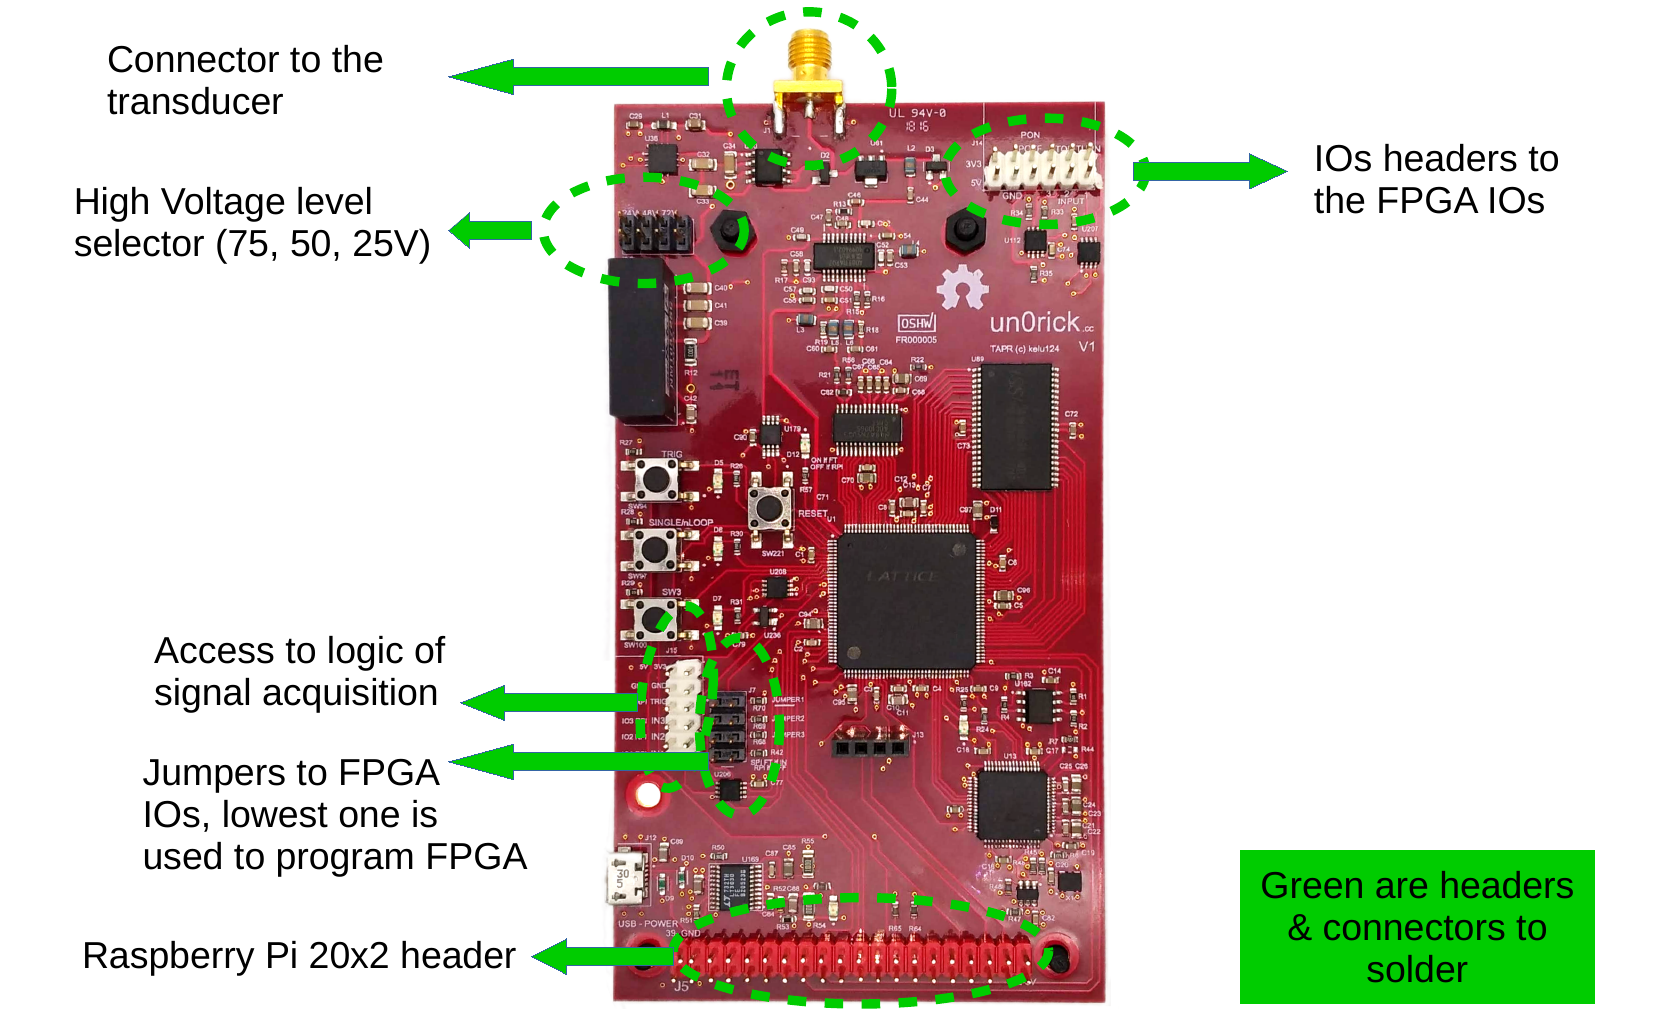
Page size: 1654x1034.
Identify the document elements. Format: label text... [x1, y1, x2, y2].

text_box [448, 212, 532, 249]
text_box High Voltage level selector (75, 50, 25V) [59, 172, 447, 272]
text_box [448, 59, 709, 95]
text_box [552, 752, 709, 771]
text_box IOs headers to the FPGA IOs [1299, 129, 1586, 229]
text_box Connector to the transducer [92, 31, 399, 130]
picture [599, 23, 1123, 1009]
text_box Green are headers & connectors to solder [1240, 850, 1595, 1004]
text_box Jumpers to FPGA IOs, lowest one is used to program FPGA [127, 744, 552, 927]
text_box Raspberry Pi 20x2 header [67, 926, 532, 984]
text_box [461, 685, 638, 721]
text_box [531, 938, 674, 975]
text_box [1133, 153, 1288, 189]
text_box Access to logic of signal acquisition [139, 621, 461, 721]
